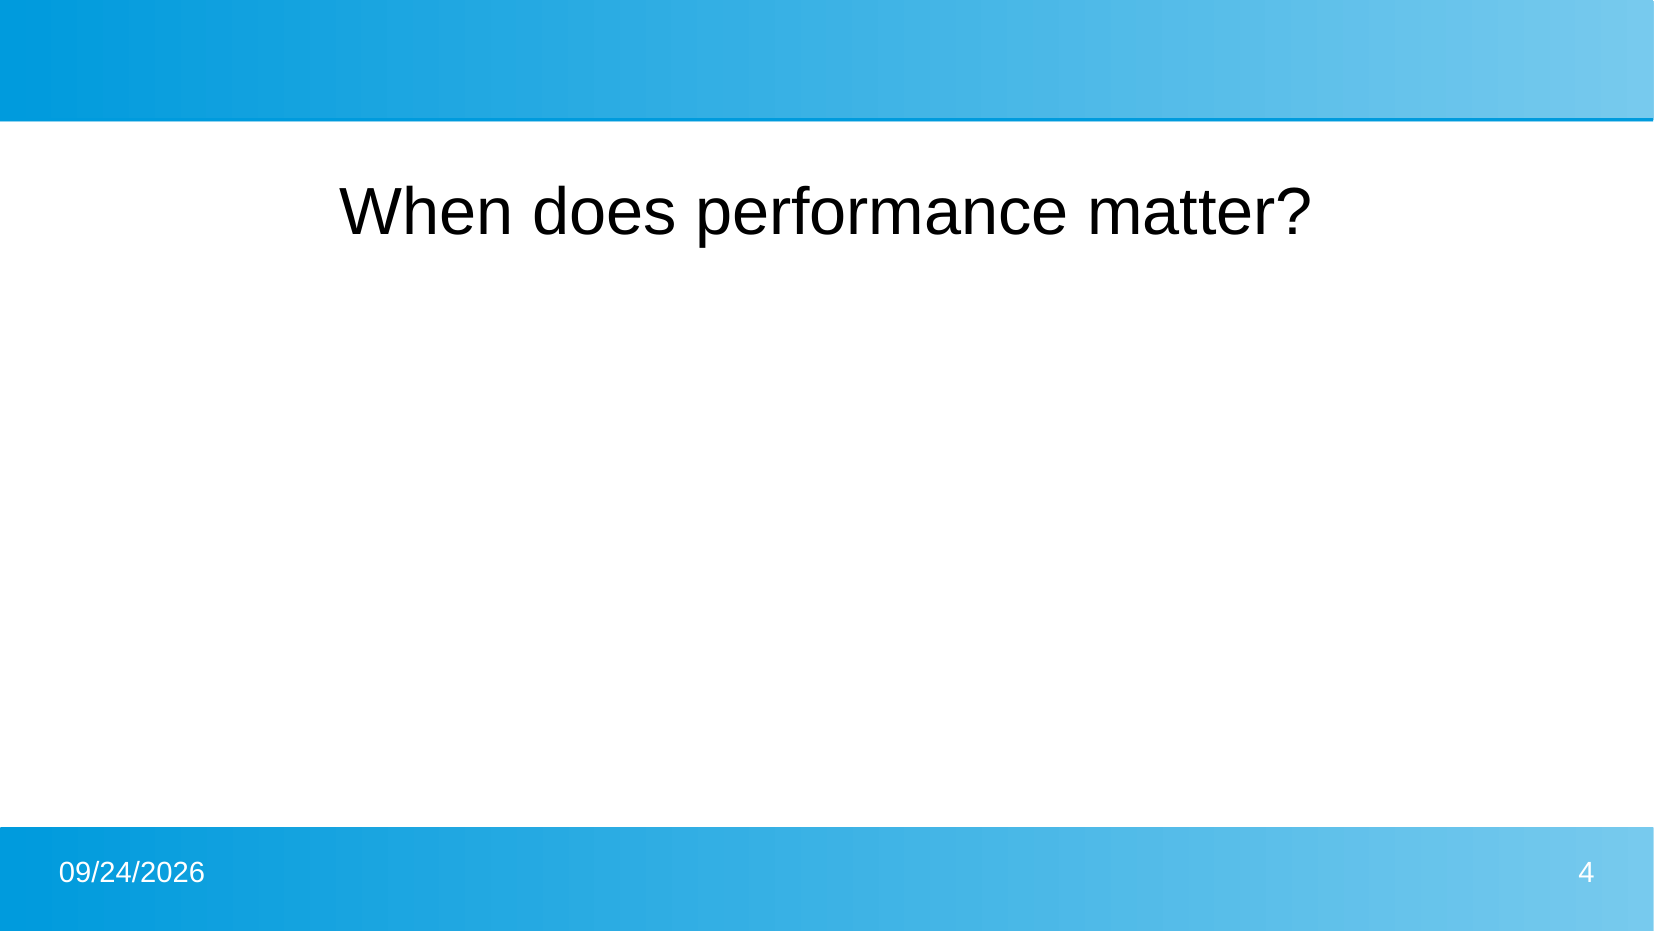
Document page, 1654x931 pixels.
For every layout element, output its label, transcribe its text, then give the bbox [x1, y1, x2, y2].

subtitle When does performance matter? [59, 29, 1595, 394]
